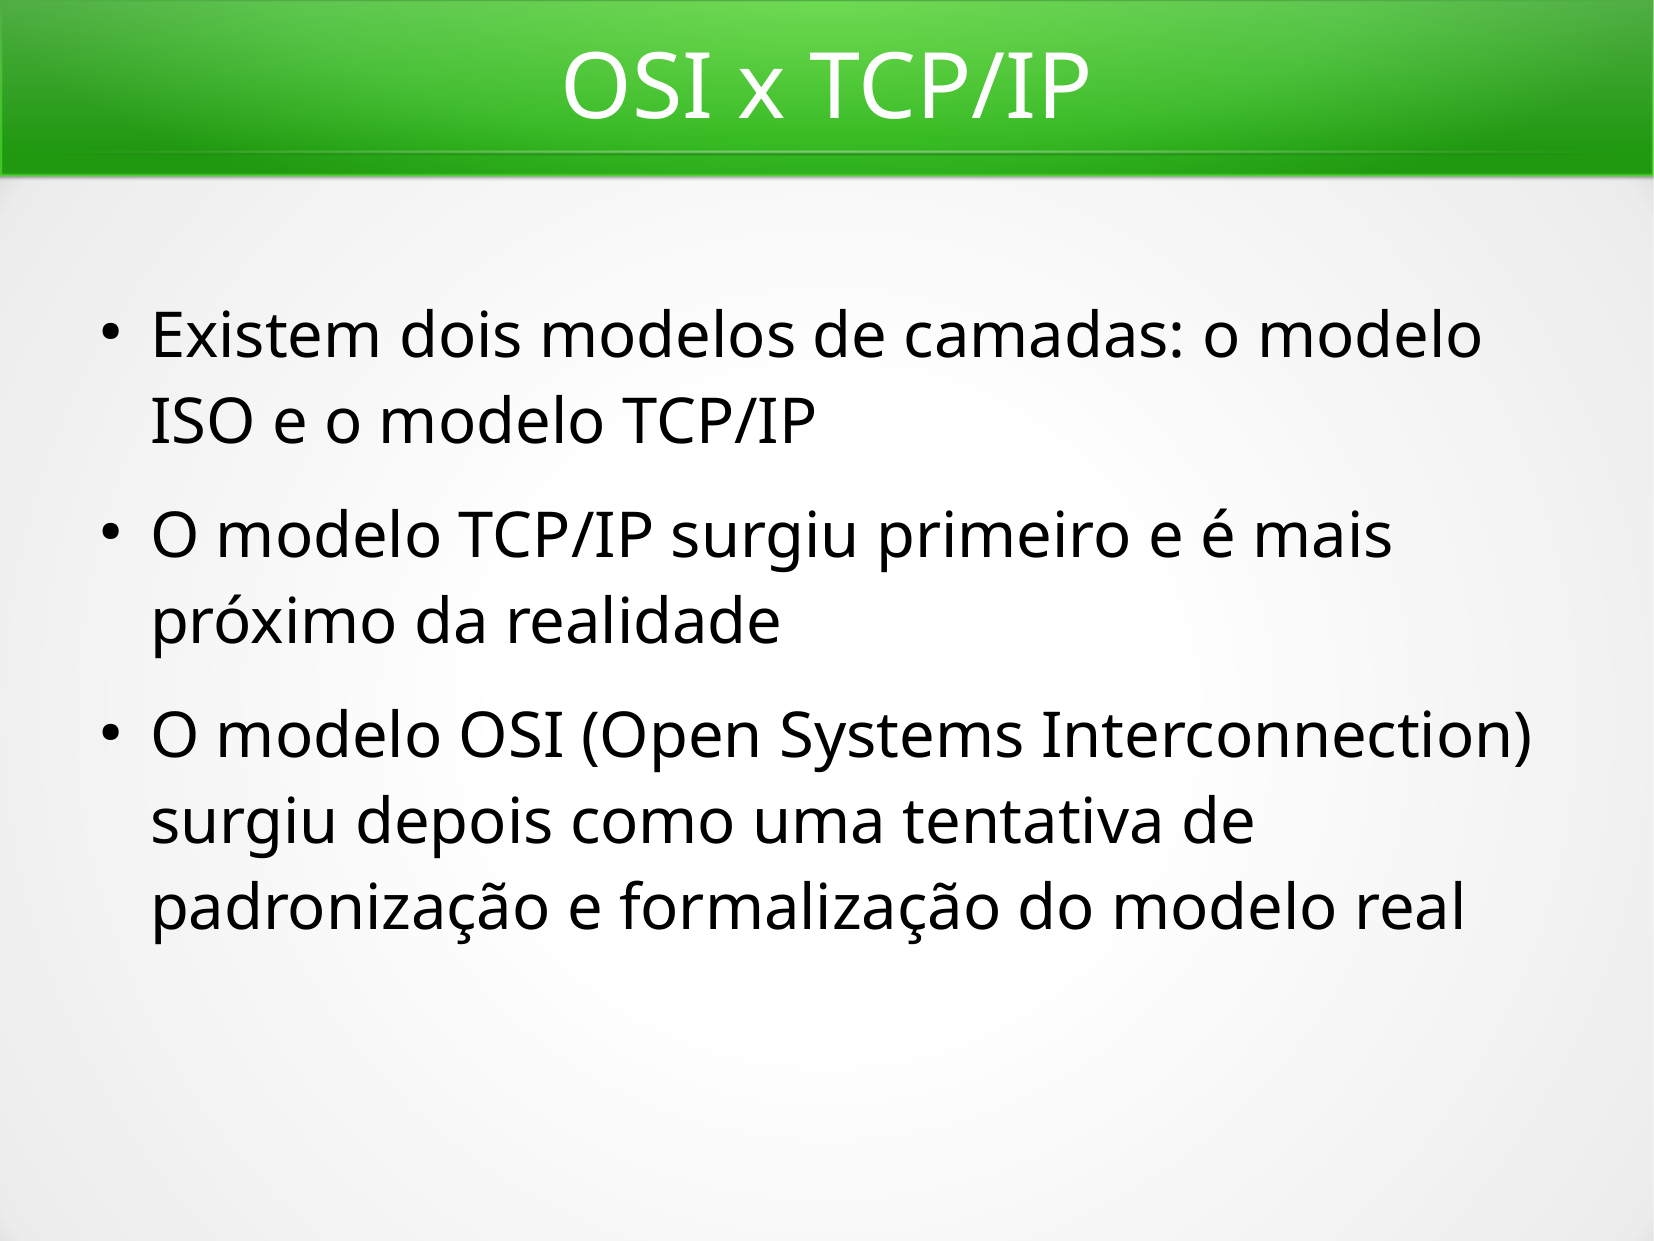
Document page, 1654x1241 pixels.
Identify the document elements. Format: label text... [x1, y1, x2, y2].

list Existem dois modelos de camadas: o modelo ISO e o modelo TCP/IP O modelo TCP/IP surgiu primeiro e é mais próximo da realidade O modelo OSI (Open Systems Interconnection) surgiu depois como uma tentativa de padronização e formalização do modelo real [82, 290, 1571, 1010]
picture [0, 0, 1654, 1241]
title OSI x TCP/IP [82, 11, 1571, 154]
